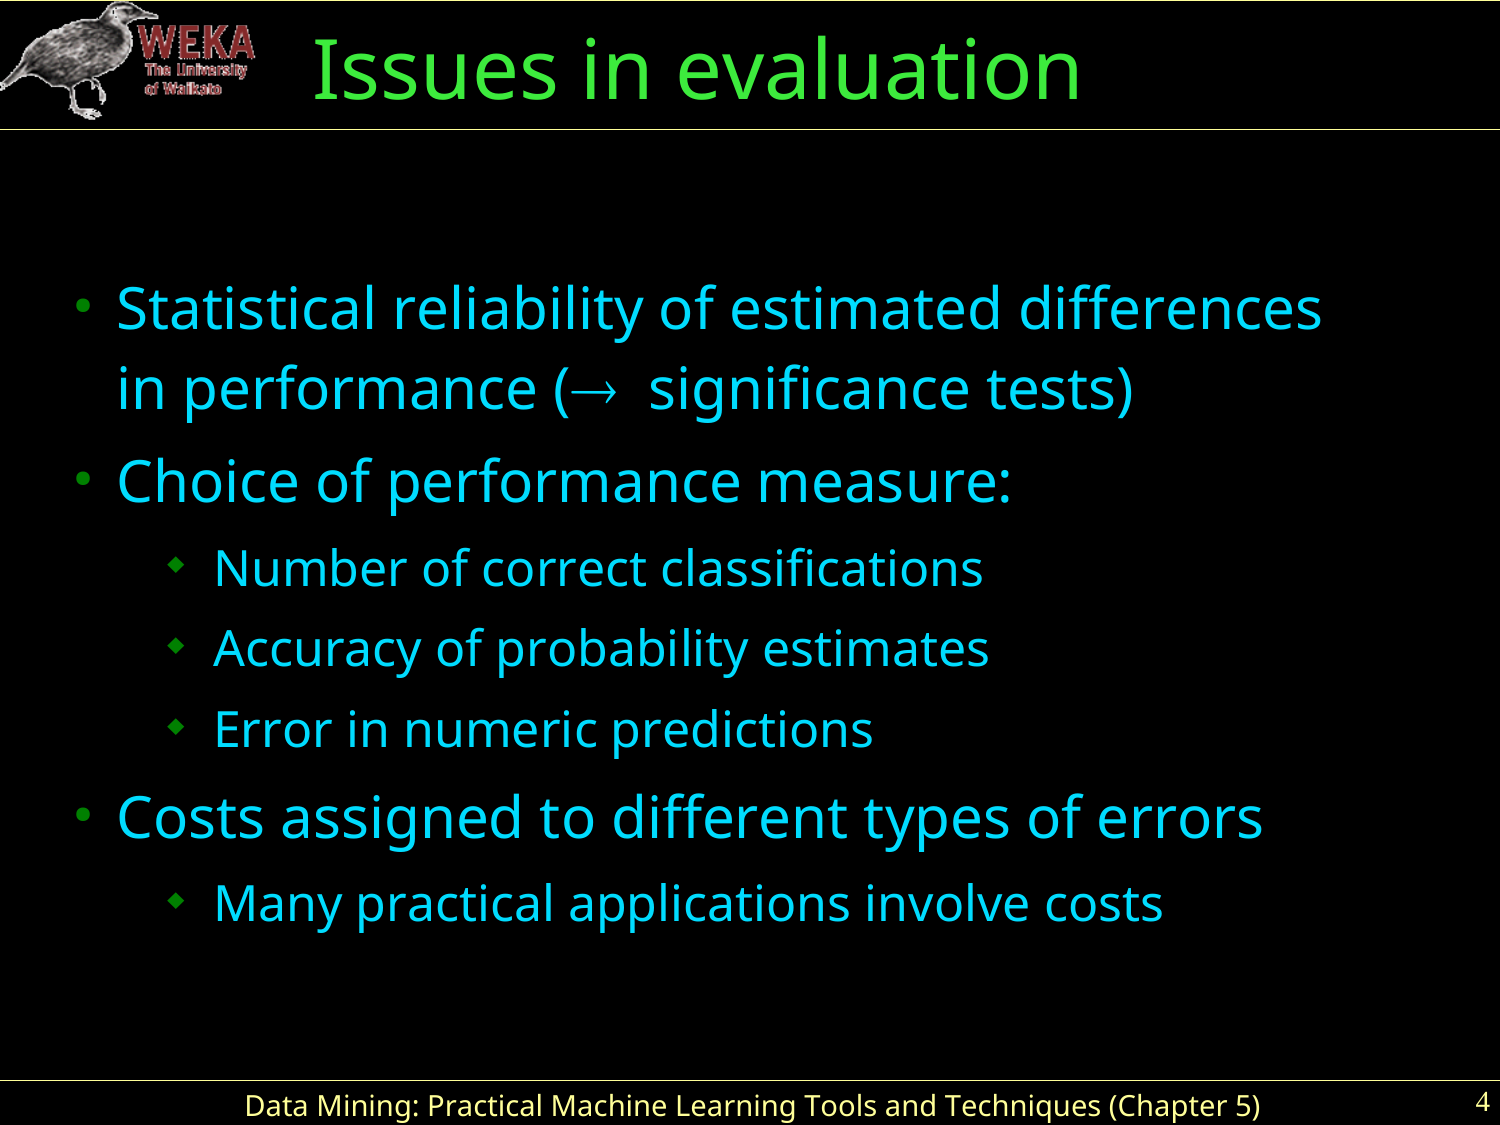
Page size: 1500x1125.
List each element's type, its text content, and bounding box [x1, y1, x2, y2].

text_box Statistical reliability of estimated differences in performance ( significance tests) Choice of performance measure: Number of correct classifications Accuracy of probability estimates Error in numeric predictions Costs assigned to different types of errors Many practical applications involve costs [59, 260, 1388, 936]
picture [0, 1, 266, 129]
title Issues in evaluation [297, 0, 1500, 148]
